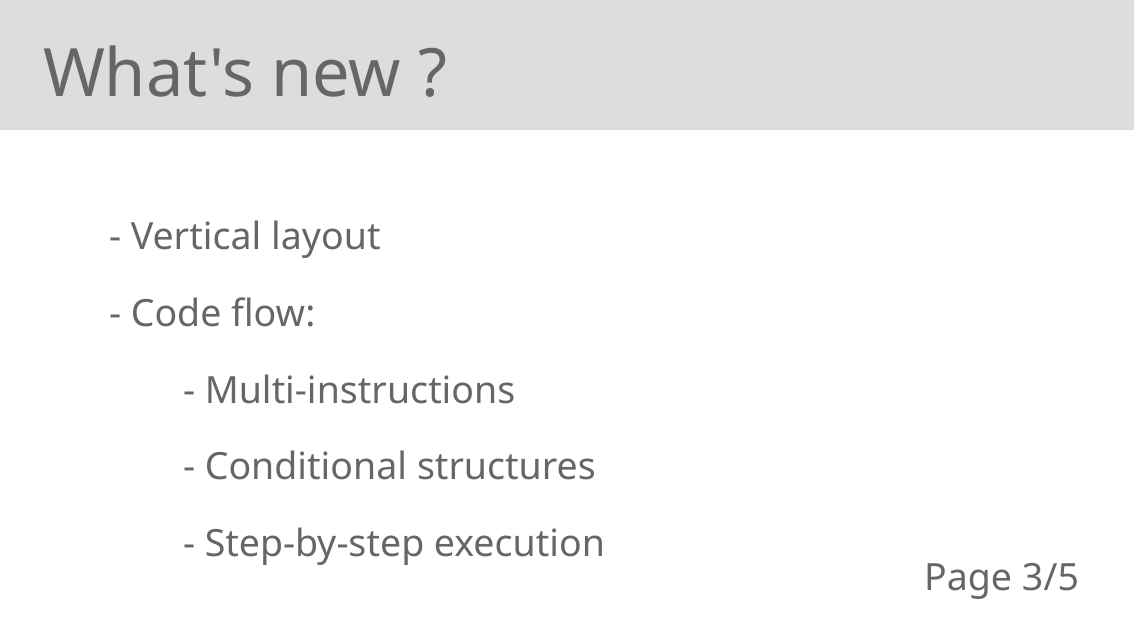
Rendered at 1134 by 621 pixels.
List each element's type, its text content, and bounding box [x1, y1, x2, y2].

text_box Page <numéro>/5 [909, 543, 1123, 621]
text_box [0, 0, 1134, 130]
text_box - Vertical layout - Code flow: - Multi-instructions - Conditional structures - Step-by-step execution [94, 177, 922, 584]
text_box What's new ? [28, 17, 503, 115]
